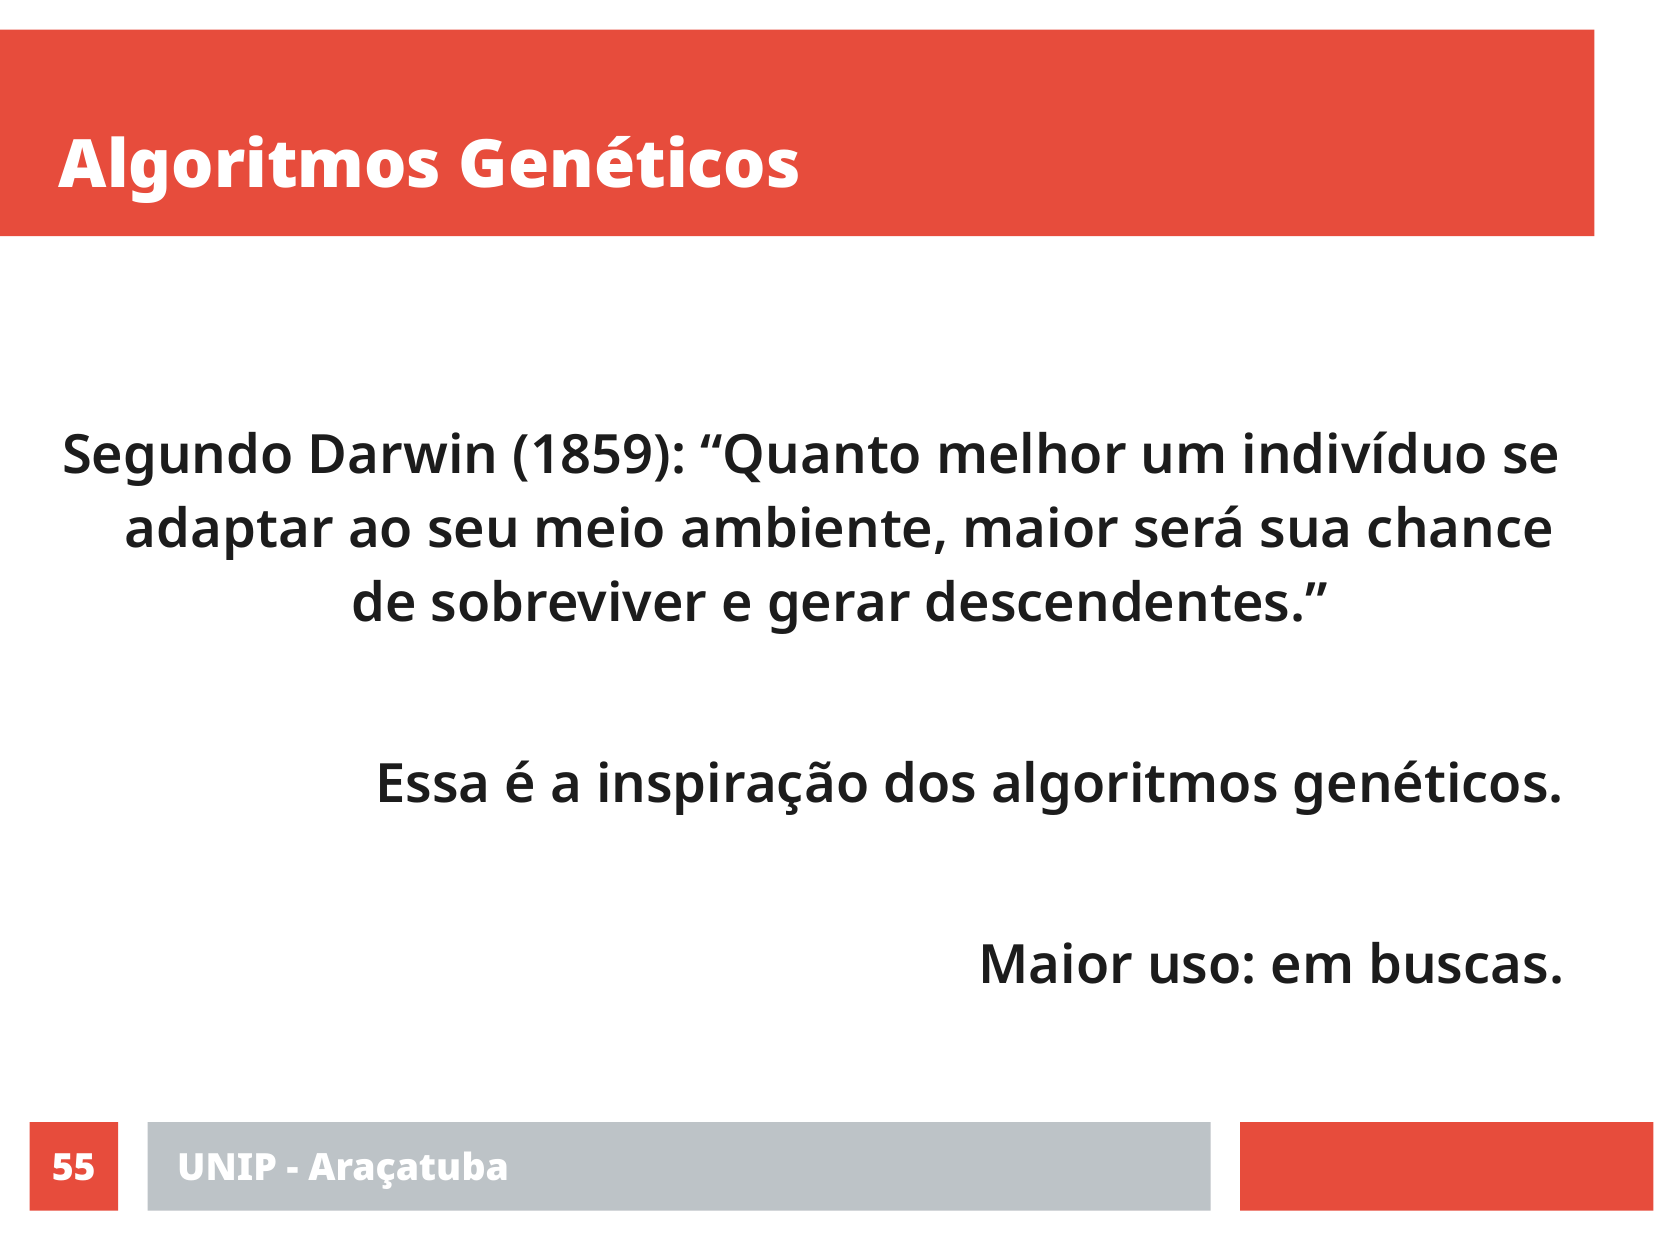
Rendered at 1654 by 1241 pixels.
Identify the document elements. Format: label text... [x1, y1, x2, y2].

list Segundo Darwin (1859): “Quanto melhor um indivíduo se adaptar ao seu meio ambiente, maior será sua chance de sobreviver e gerar descendentes.” Essa é a inspiração dos algoritmos genéticos. Maior uso: em buscas. [59, 324, 1565, 1093]
title Algoritmos Genéticos [59, 59, 1595, 207]
